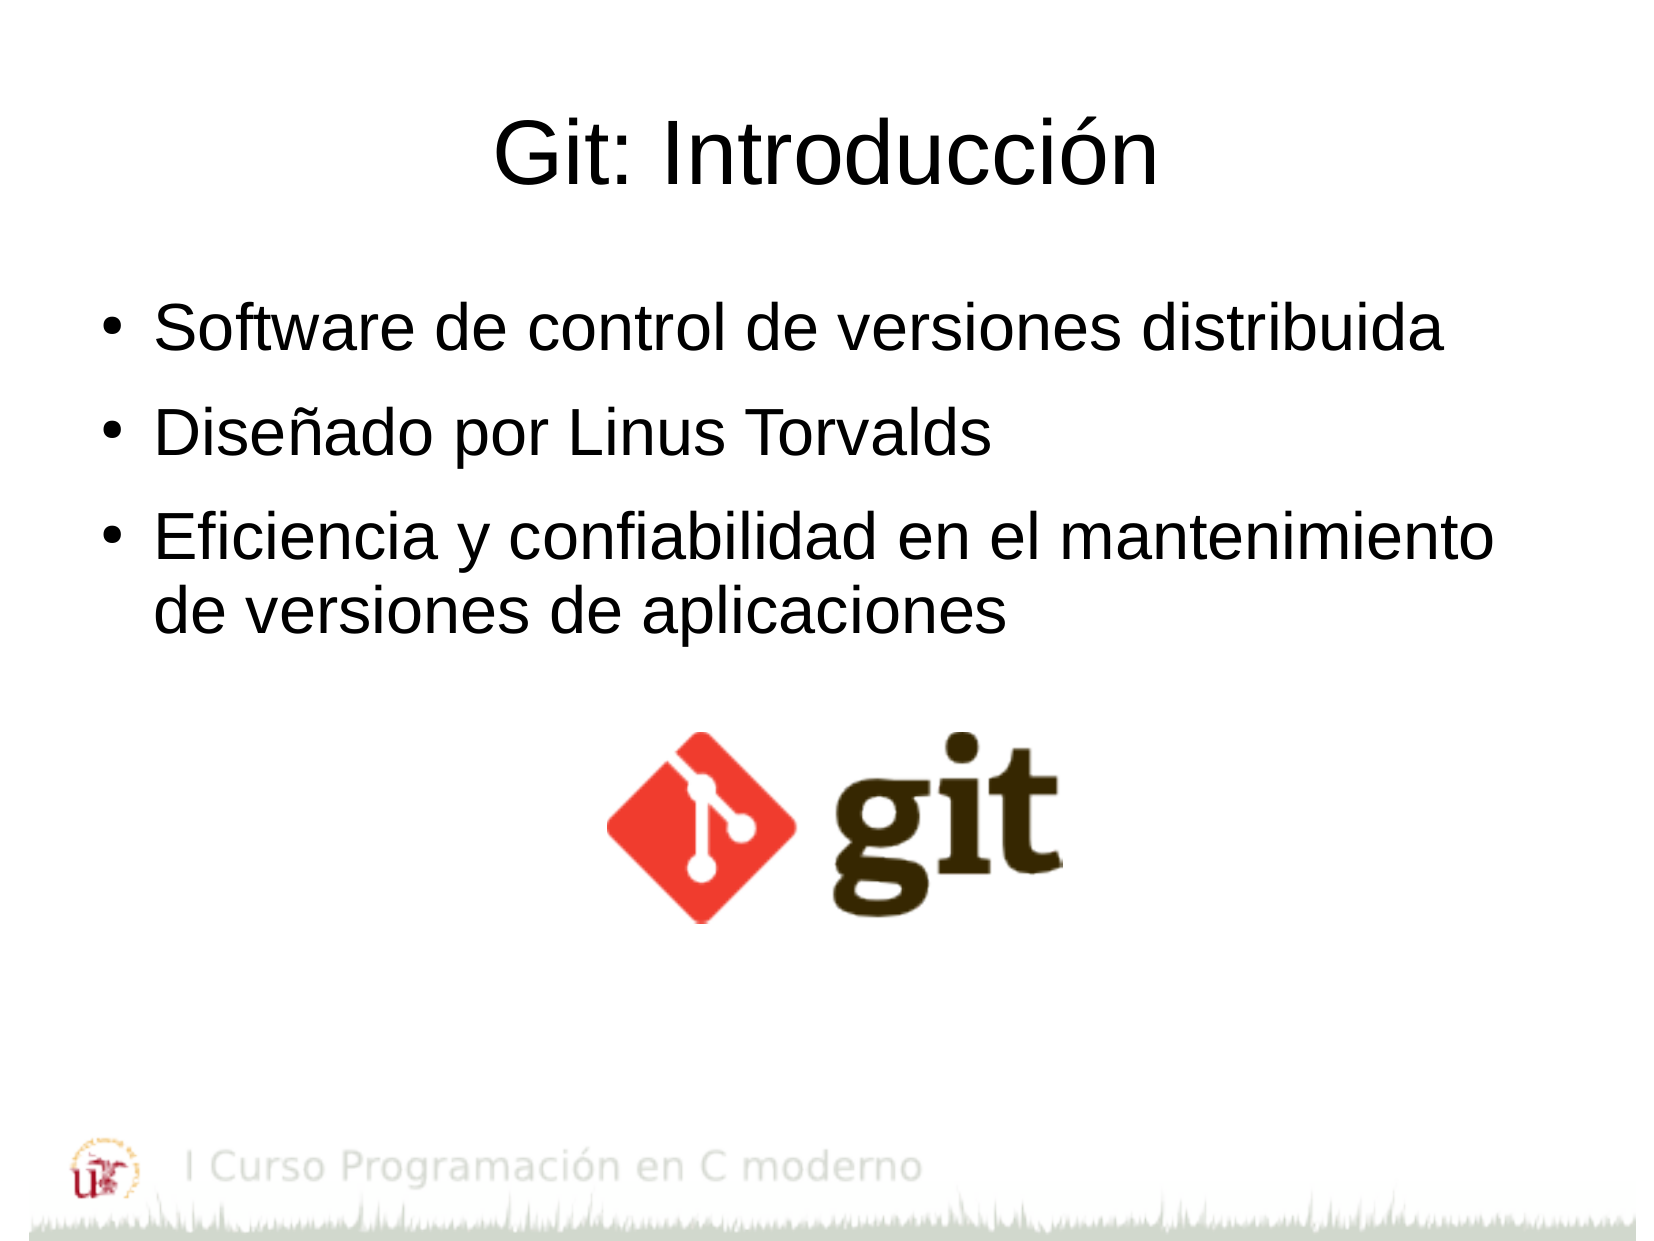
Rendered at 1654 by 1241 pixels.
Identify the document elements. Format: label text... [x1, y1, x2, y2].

picture [607, 732, 1063, 924]
title Git: Introducción [82, 49, 1571, 257]
list Software de control de versiones distribuida Diseñado por Linus Torvalds Eficiencia y confiabilidad en el mantenimiento de versiones de aplicaciones [82, 290, 1538, 1010]
picture [29, 1133, 1636, 1241]
